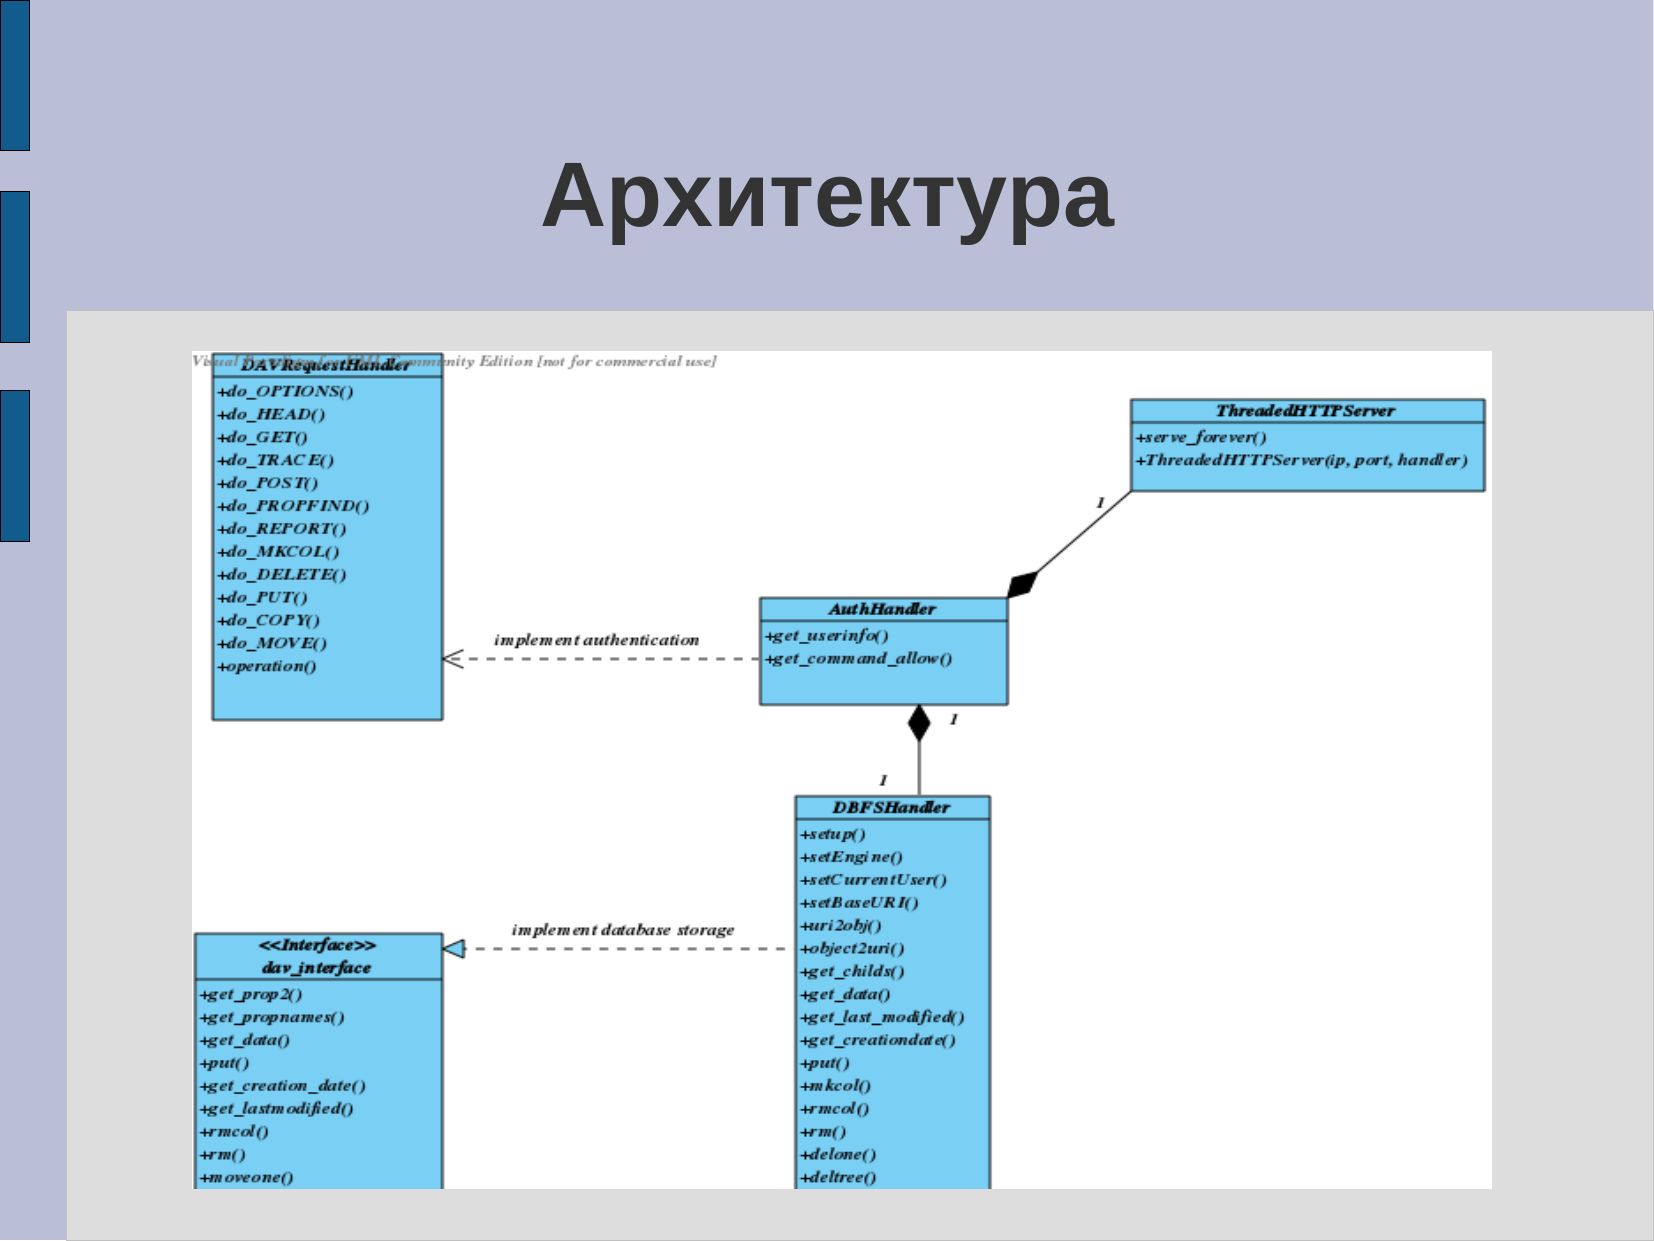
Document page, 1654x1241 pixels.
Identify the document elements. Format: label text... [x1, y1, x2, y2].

chart [120, 344, 1534, 1189]
title Архитектура [121, 91, 1534, 299]
